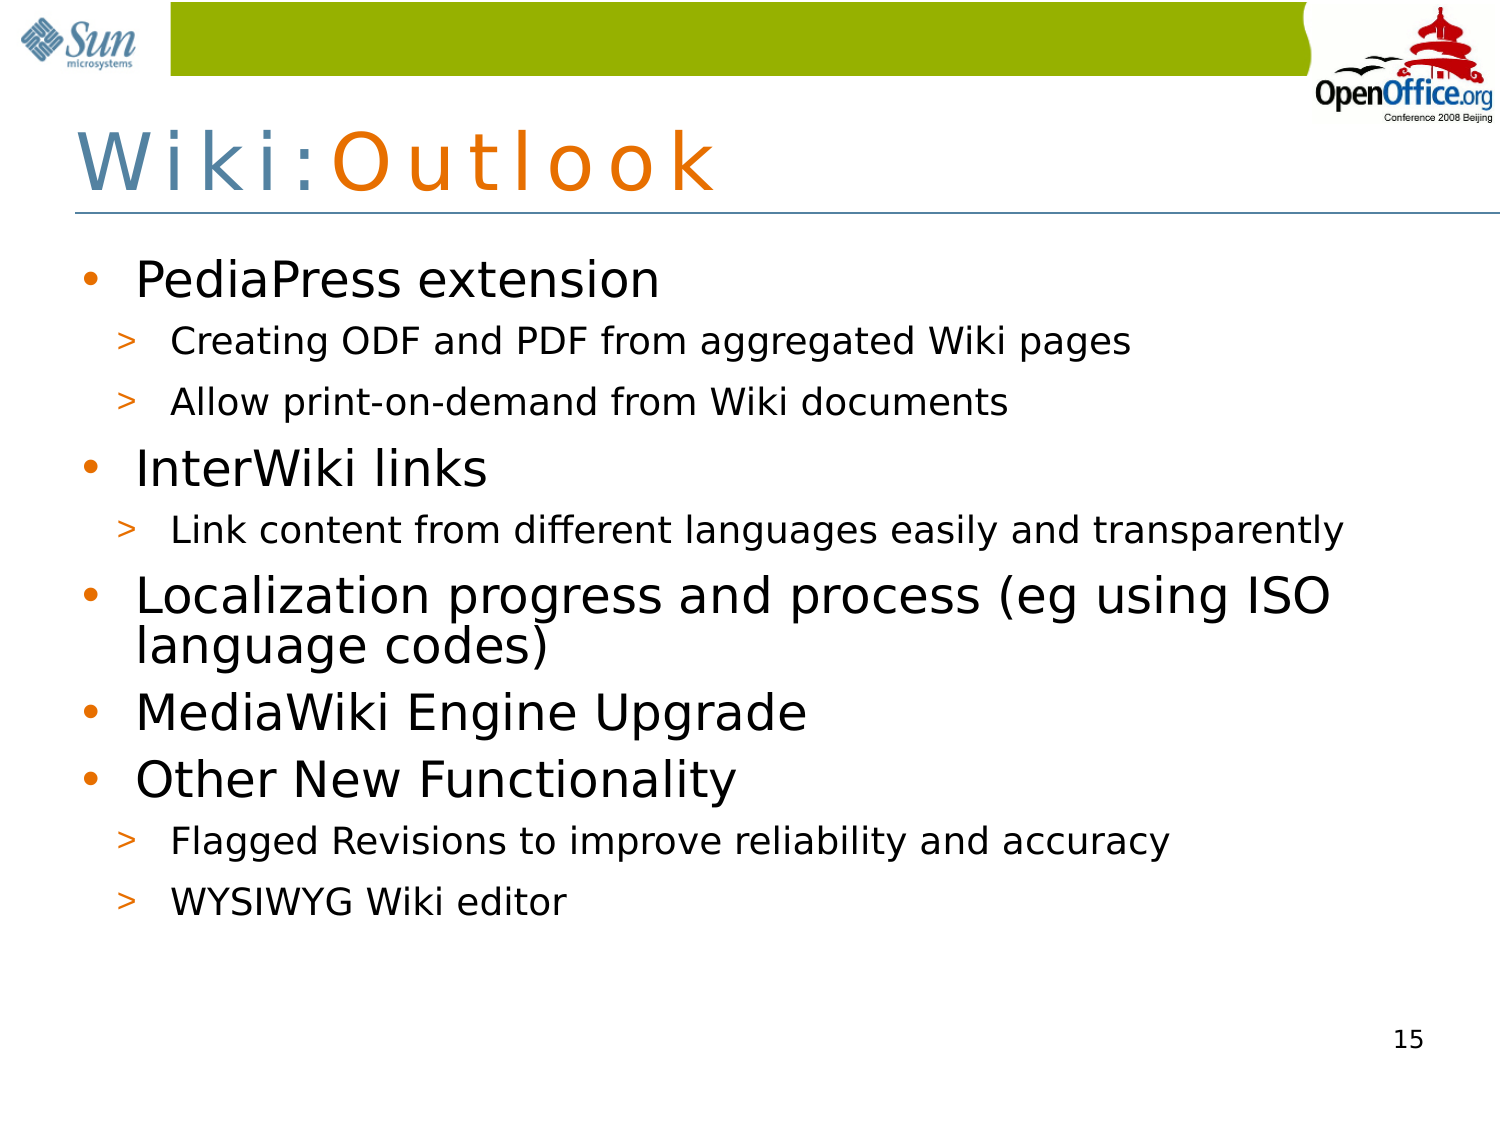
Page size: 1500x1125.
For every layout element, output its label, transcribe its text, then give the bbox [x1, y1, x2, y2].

list PediaPress extension Creating ODF and PDF from aggregated Wiki pages Allow print-on-demand from Wiki documents InterWiki links Link content from different languages easily and transparently Localization progress and process (eg using ISO language codes) MediaWiki Engine Upgrade Other New Functionality Flagged Revisions to improve reliability and accuracy WYSIWYG Wiki editor [64, 258, 1415, 1001]
picture [156, 2, 1500, 124]
title Wiki:Outlook [75, 116, 1437, 210]
